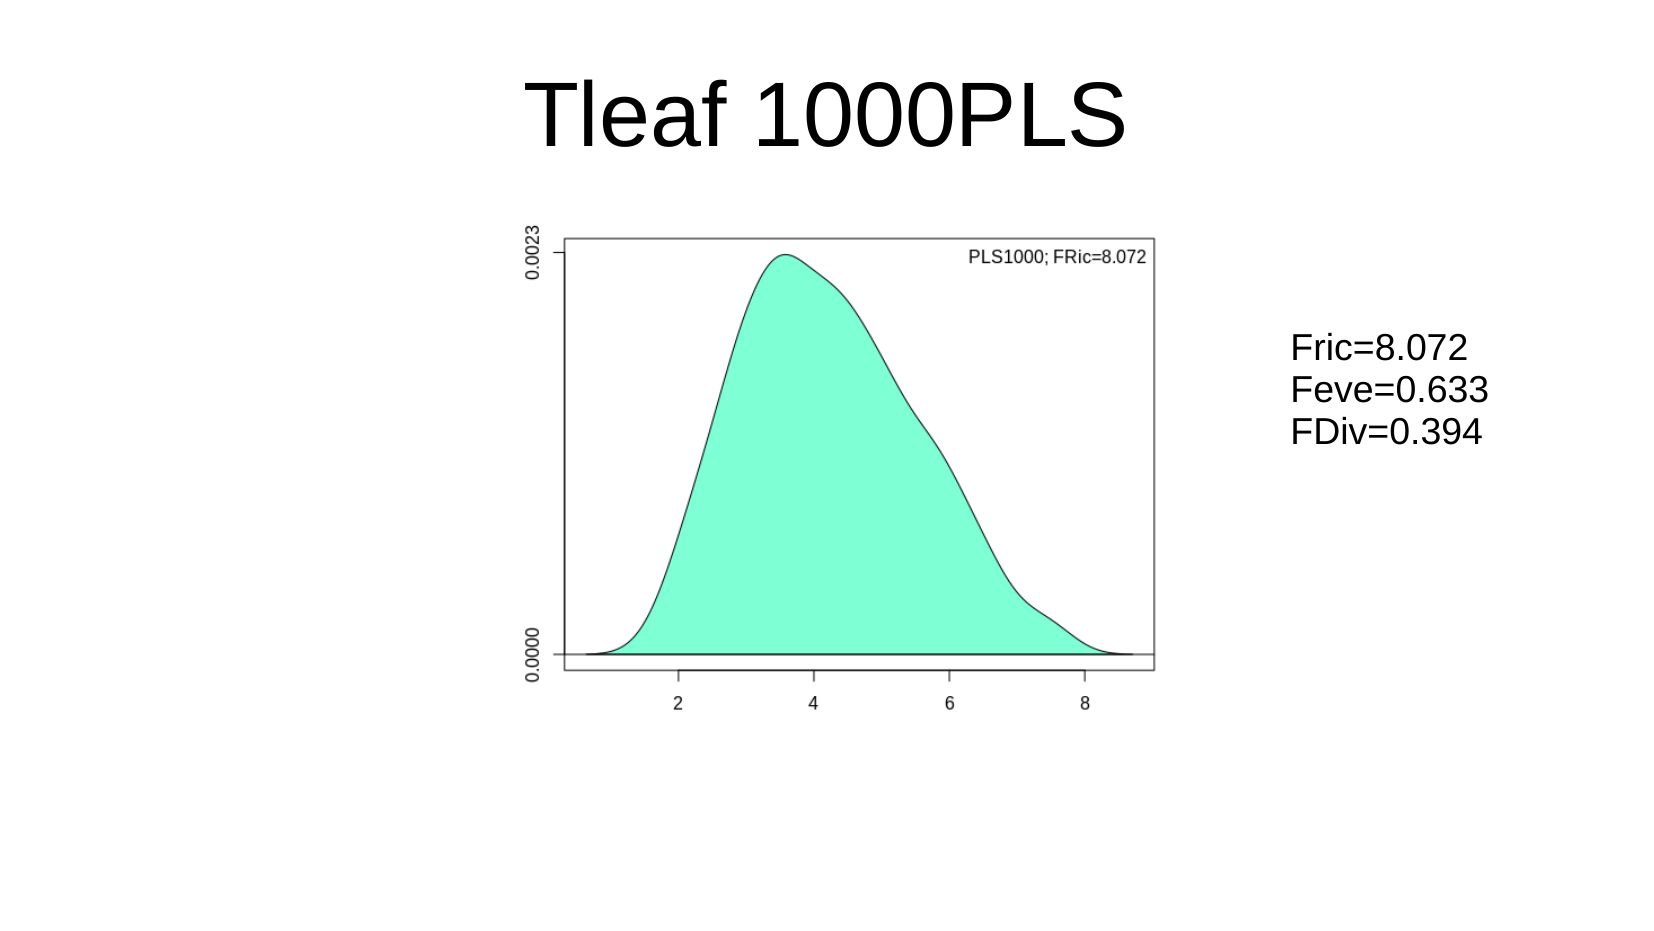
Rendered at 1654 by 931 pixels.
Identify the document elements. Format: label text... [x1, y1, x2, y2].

picture [478, 217, 1176, 758]
title Tleaf 1000PLS [82, 37, 1571, 193]
text_box Fric=8.072 Feve=0.633 FDiv=0.394 [1275, 318, 1571, 440]
